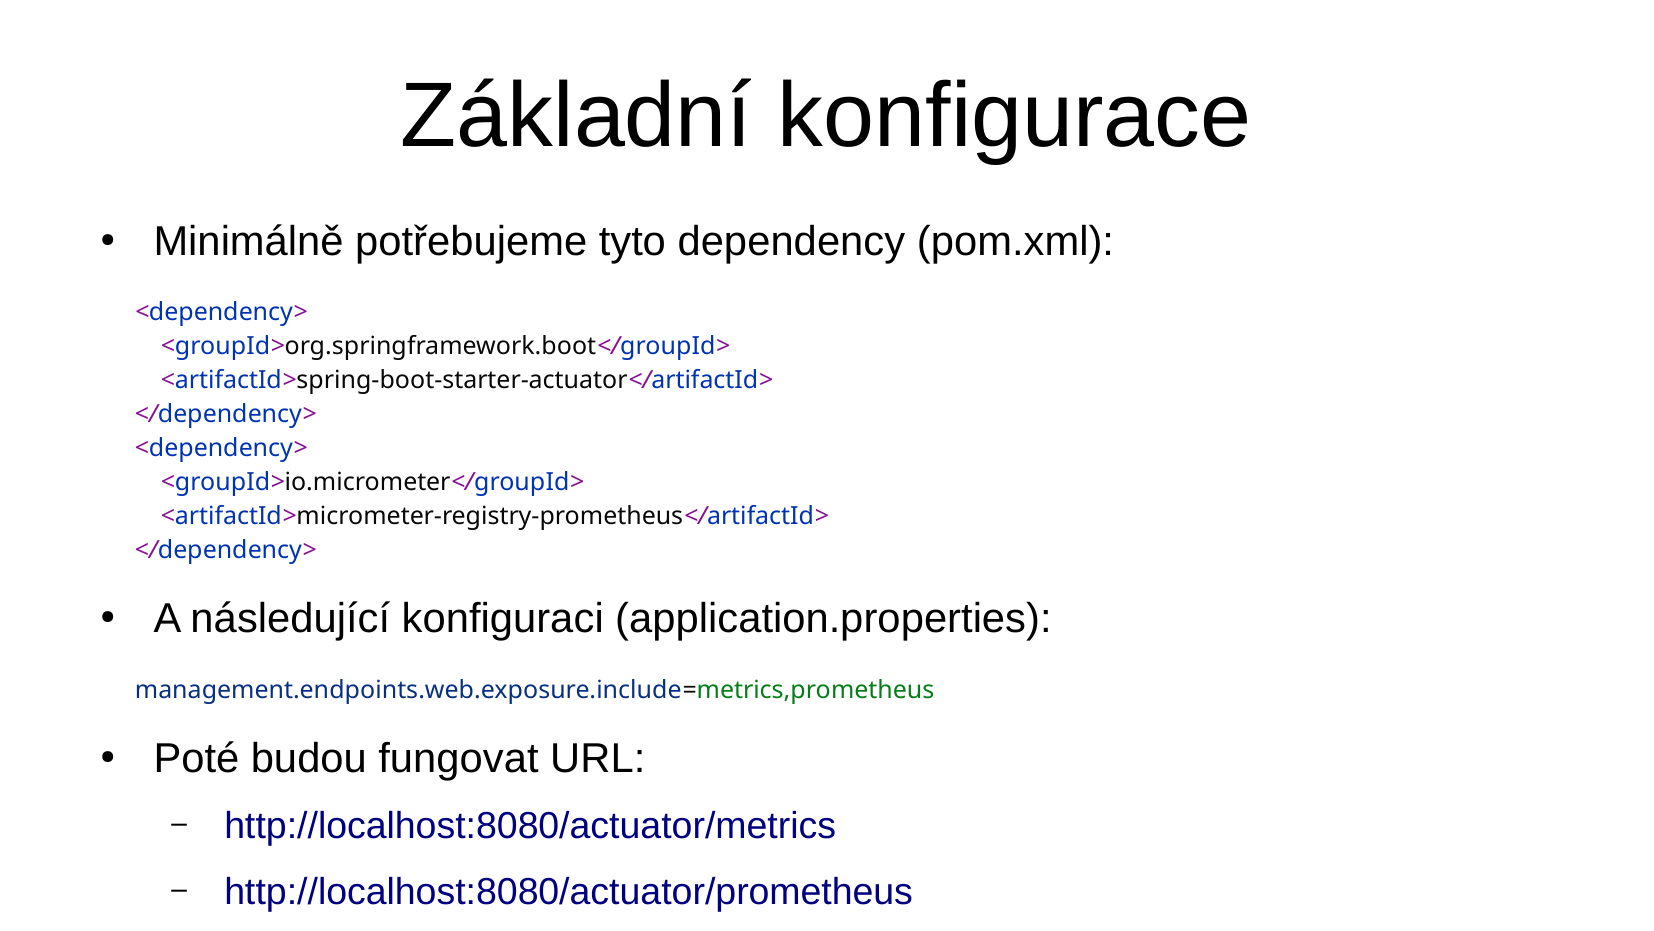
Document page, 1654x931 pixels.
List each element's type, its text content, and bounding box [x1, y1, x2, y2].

title Základní konfigurace [82, 37, 1571, 193]
list Minimálně potřebujeme tyto dependency (pom.xml): <dependency> <groupId>org.springframework.boot</groupId> <artifactId>spring-boot-starter-actuator</artifactId> </dependency> <dependency> <groupId>io.micrometer</groupId> <artifactId>micrometer-registry-prometheus</artifactId> </dependency> A následující konfiguraci (application.properties): management.endpoints.web.exposure.include=metrics,prometheus Poté budou fungovat URL: http://localhost:8080/actuator/metrics http://localhost:8080/actuator/prometheus [82, 217, 1571, 916]
